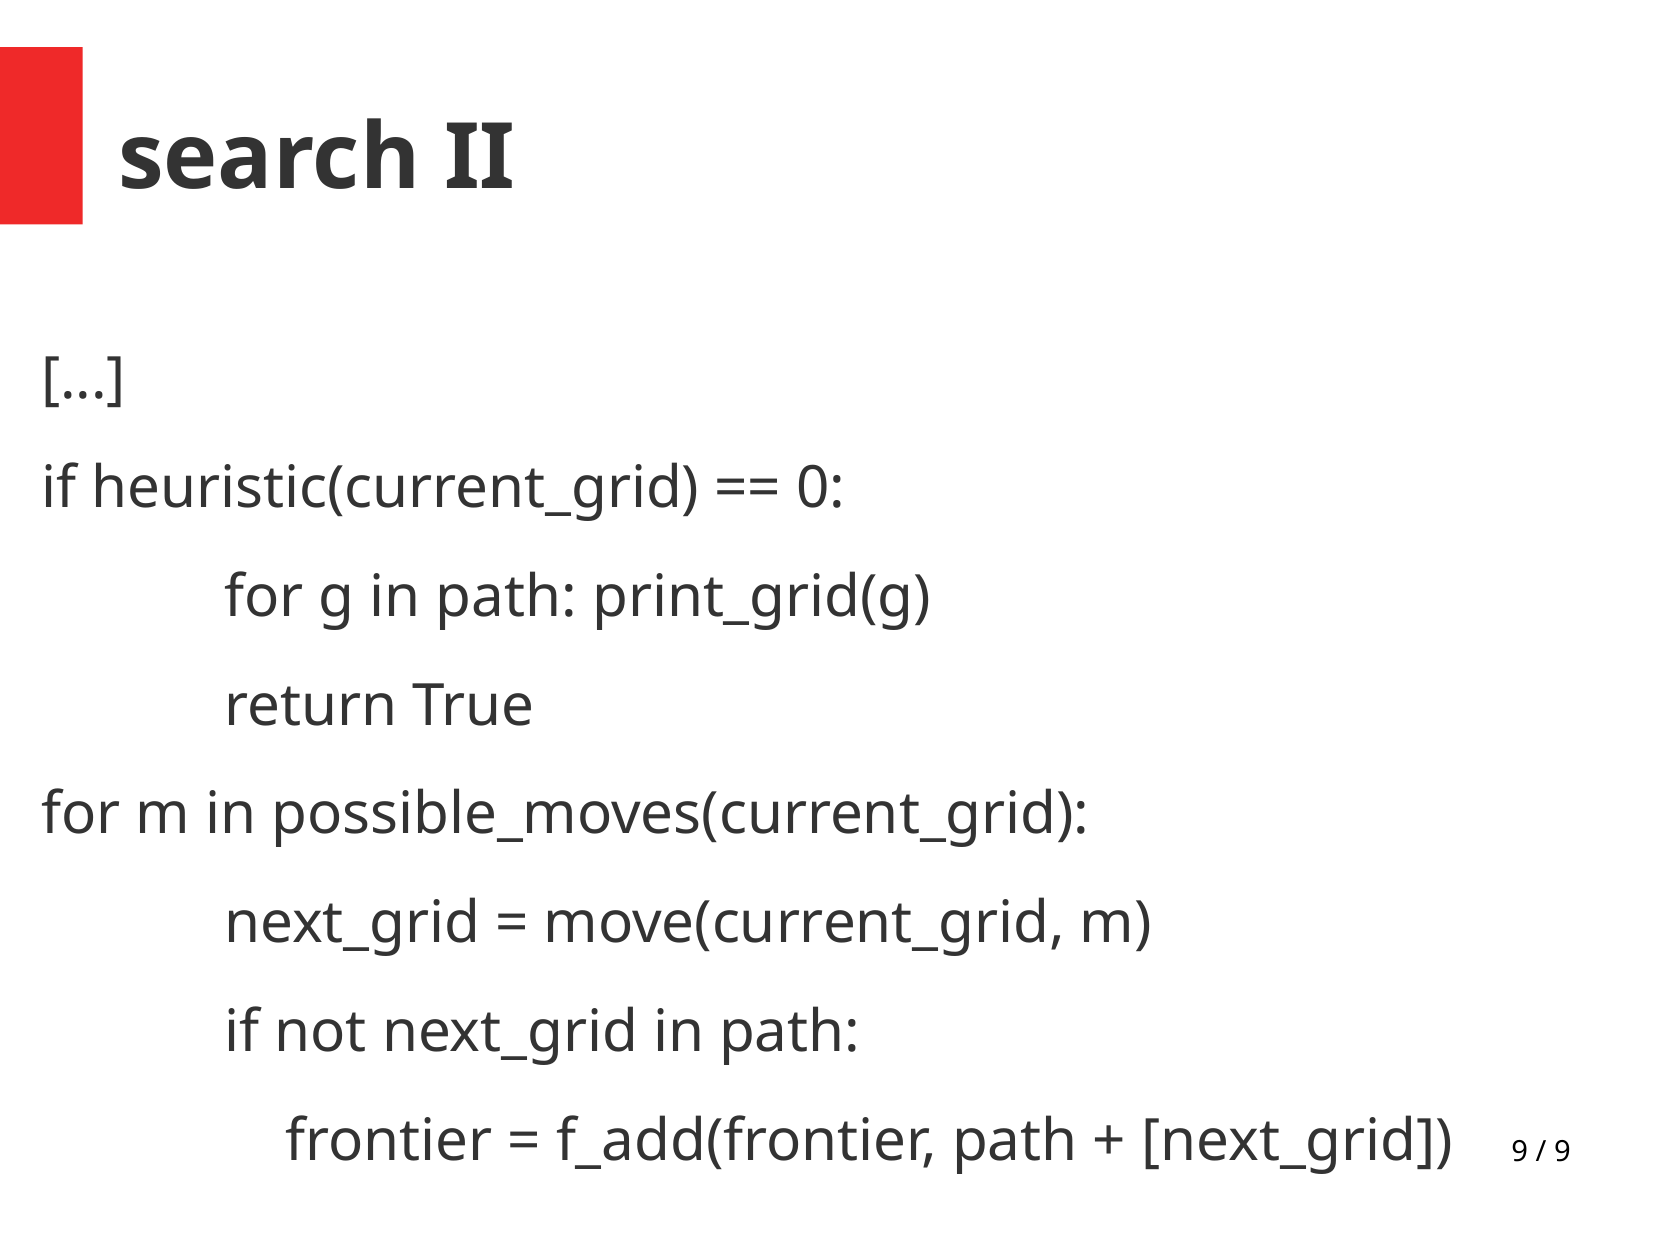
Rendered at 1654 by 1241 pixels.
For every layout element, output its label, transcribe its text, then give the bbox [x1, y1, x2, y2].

title search II [118, 49, 1571, 257]
list [...] if heuristic(current_grid) == 0: for g in path: print_grid(g) return True for m in possible_moves(current_grid): next_grid = move(current_grid, m) if not next_grid in path: frontier = f_add(frontier, path + [next_grid]) [0, 336, 1654, 1056]
